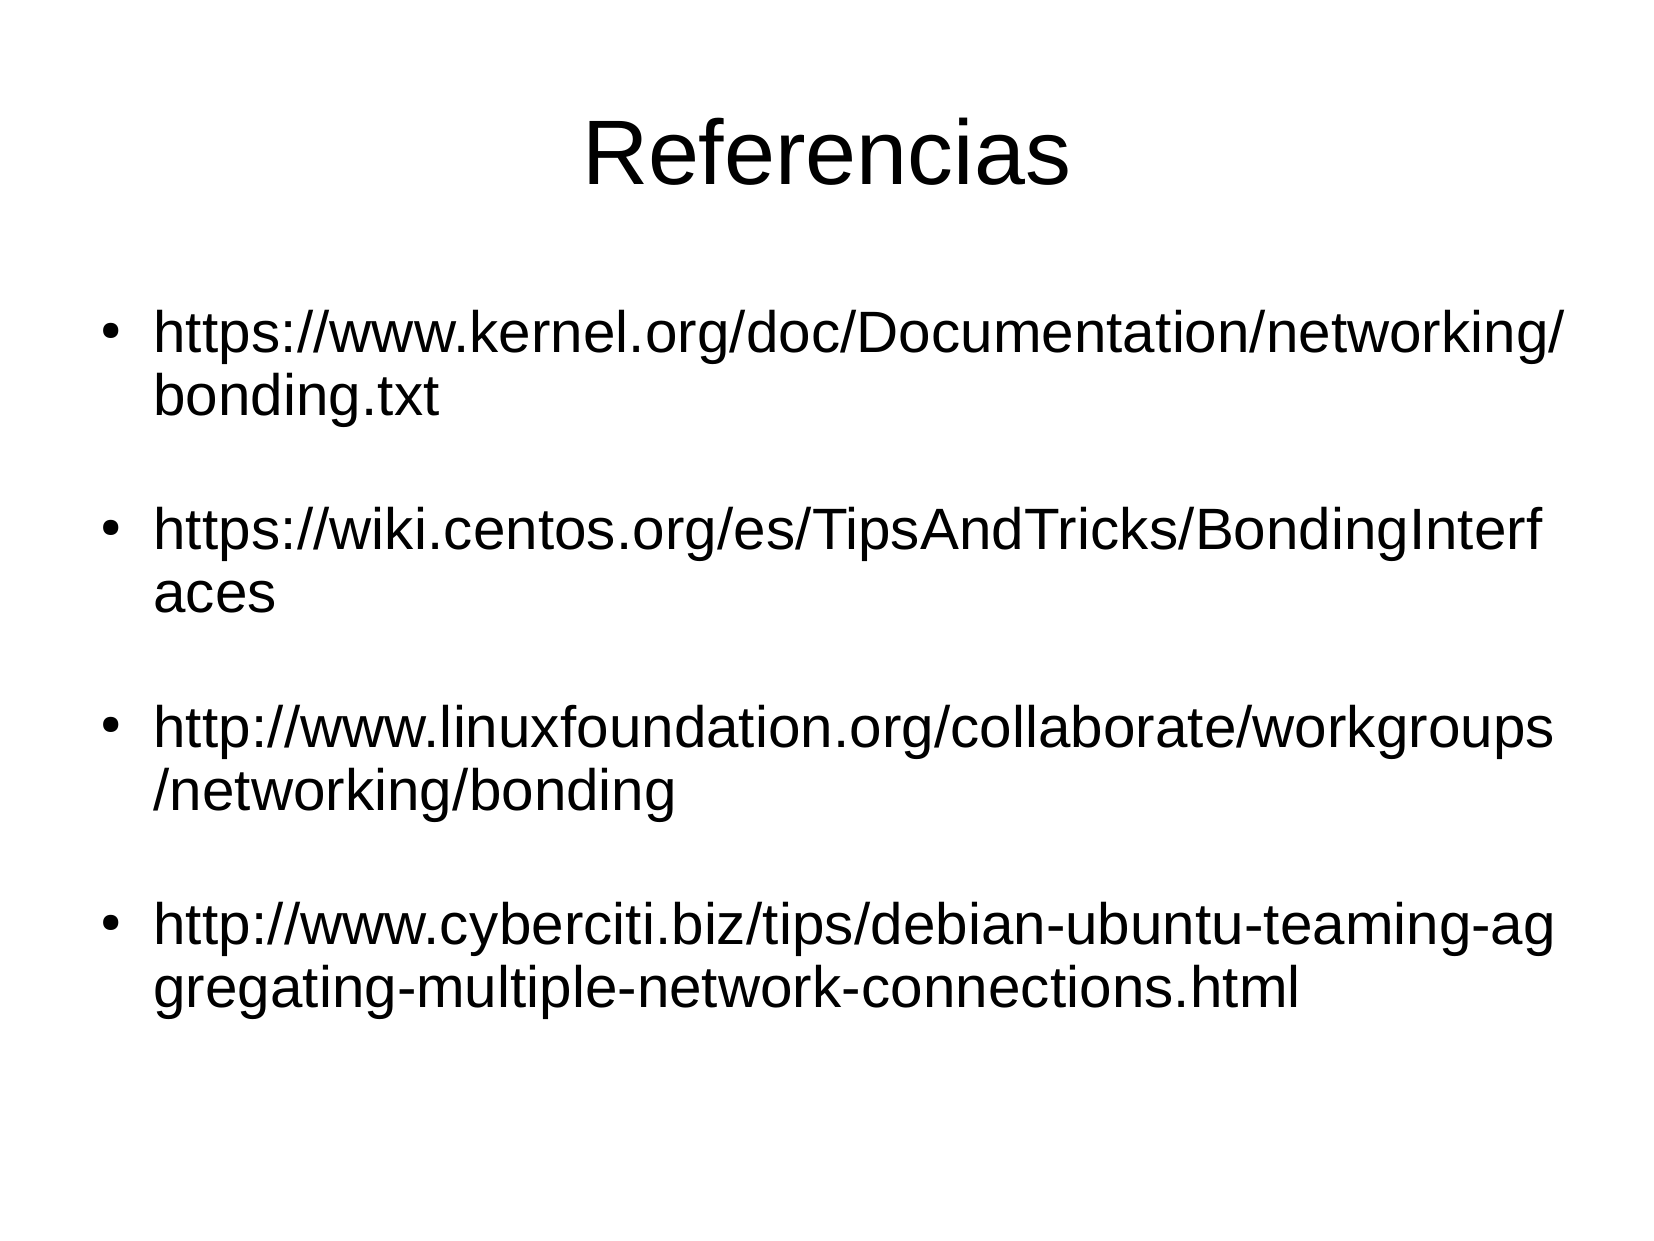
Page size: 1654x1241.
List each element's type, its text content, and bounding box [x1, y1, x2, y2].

title Referencias [82, 49, 1571, 257]
list https://www.kernel.org/doc/Documentation/networking/bonding.txt https://wiki.centos.org/es/TipsAndTricks/BondingInterfaces http://www.linuxfoundation.org/collaborate/workgroups/networking/bonding http://www.cyberciti.biz/tips/debian-ubuntu-teaming-aggregating-multiple-network-connections.html [82, 290, 1571, 1010]
